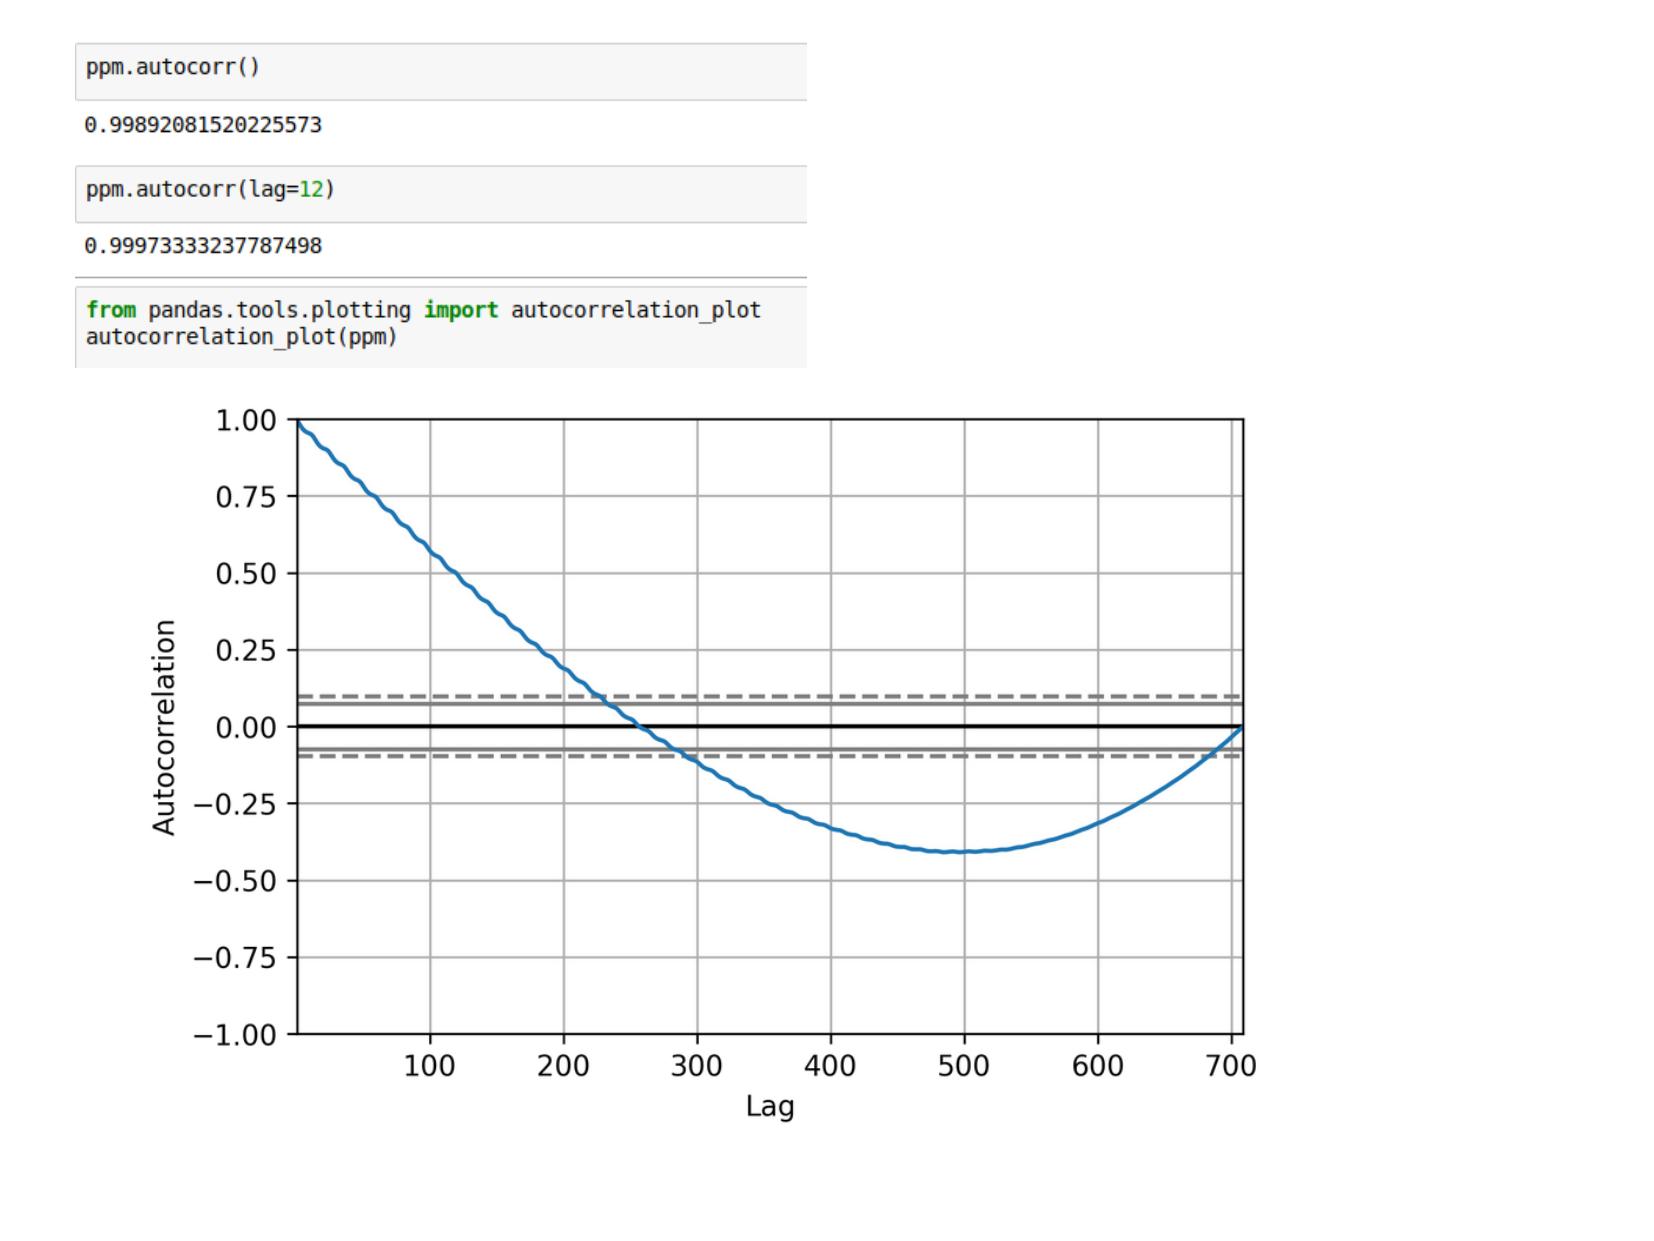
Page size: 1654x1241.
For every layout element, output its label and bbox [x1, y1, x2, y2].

picture [137, 389, 1276, 1141]
picture [75, 29, 807, 368]
